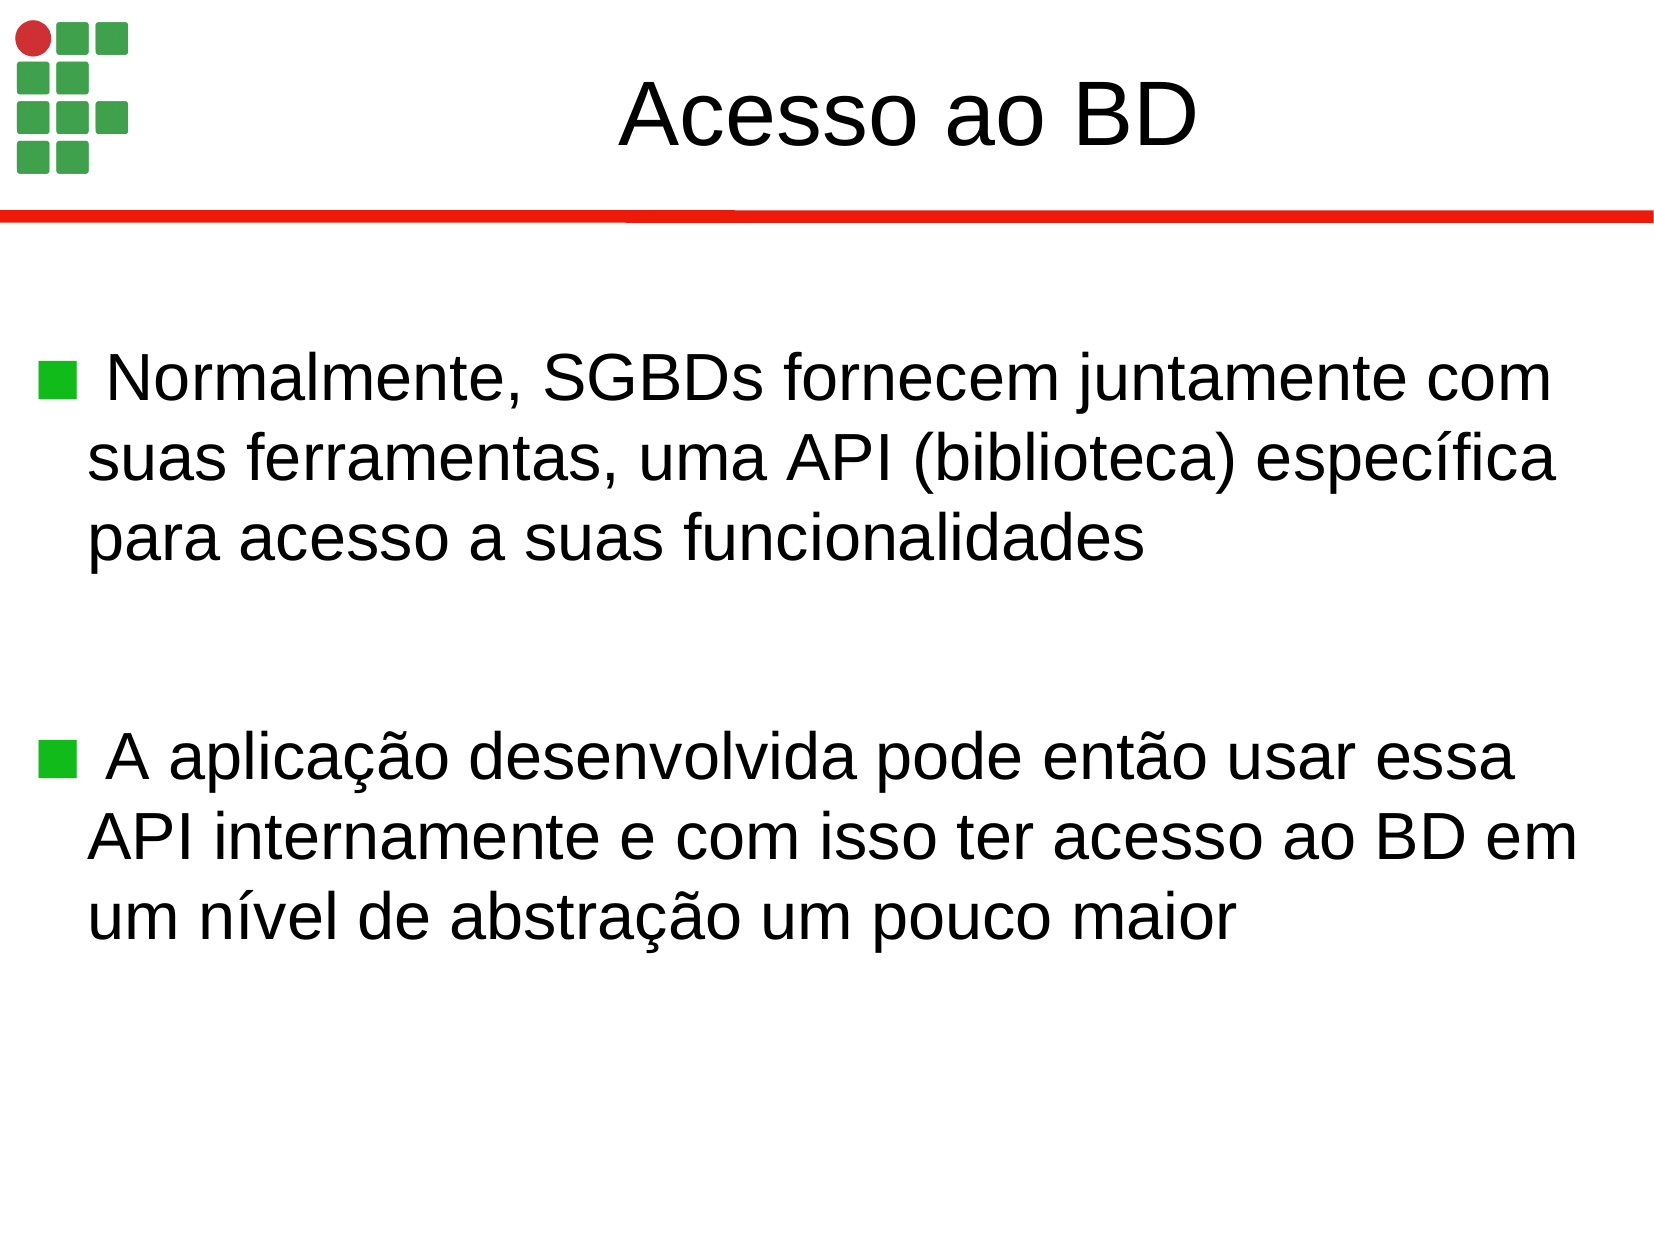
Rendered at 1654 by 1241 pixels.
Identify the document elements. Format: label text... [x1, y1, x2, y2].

picture [14, 16, 130, 178]
text_box Acesso ao BD [165, 45, 1654, 173]
list Normalmente, SGBDs fornecem juntamente com suas ferramentas, uma API (biblioteca) específica para acesso a suas funcionalidades A aplicação desenvolvida pode então usar essa API internamente e com isso ter acesso ao BD em um nível de abstração um pouco maior [0, 325, 1654, 1130]
